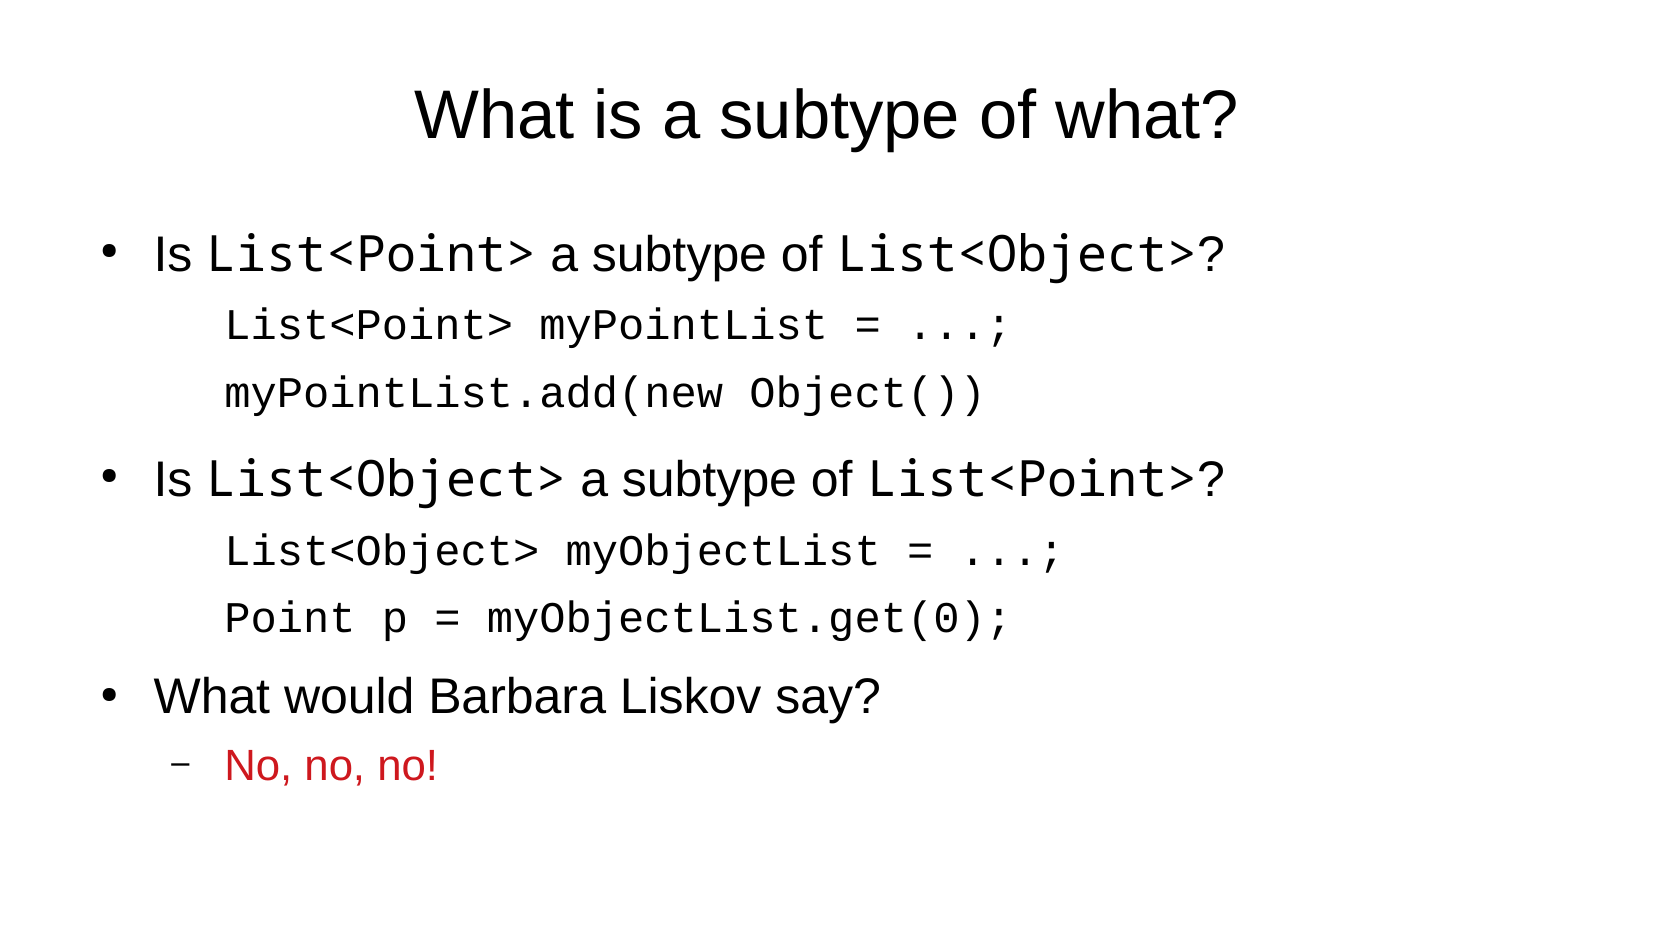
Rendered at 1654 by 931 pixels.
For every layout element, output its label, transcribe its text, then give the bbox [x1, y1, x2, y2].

title What is a subtype of what? [82, 37, 1571, 193]
list Is List<Point> a subtype of List<Object>? List<Point> myPointList = ...; myPointList.add(new Object()) Is List<Object> a subtype of List<Point>? List<Object> myObjectList = ...; Point p = myObjectList.get(0); What would Barbara Liskov say? No, no, no! [82, 217, 1571, 871]
